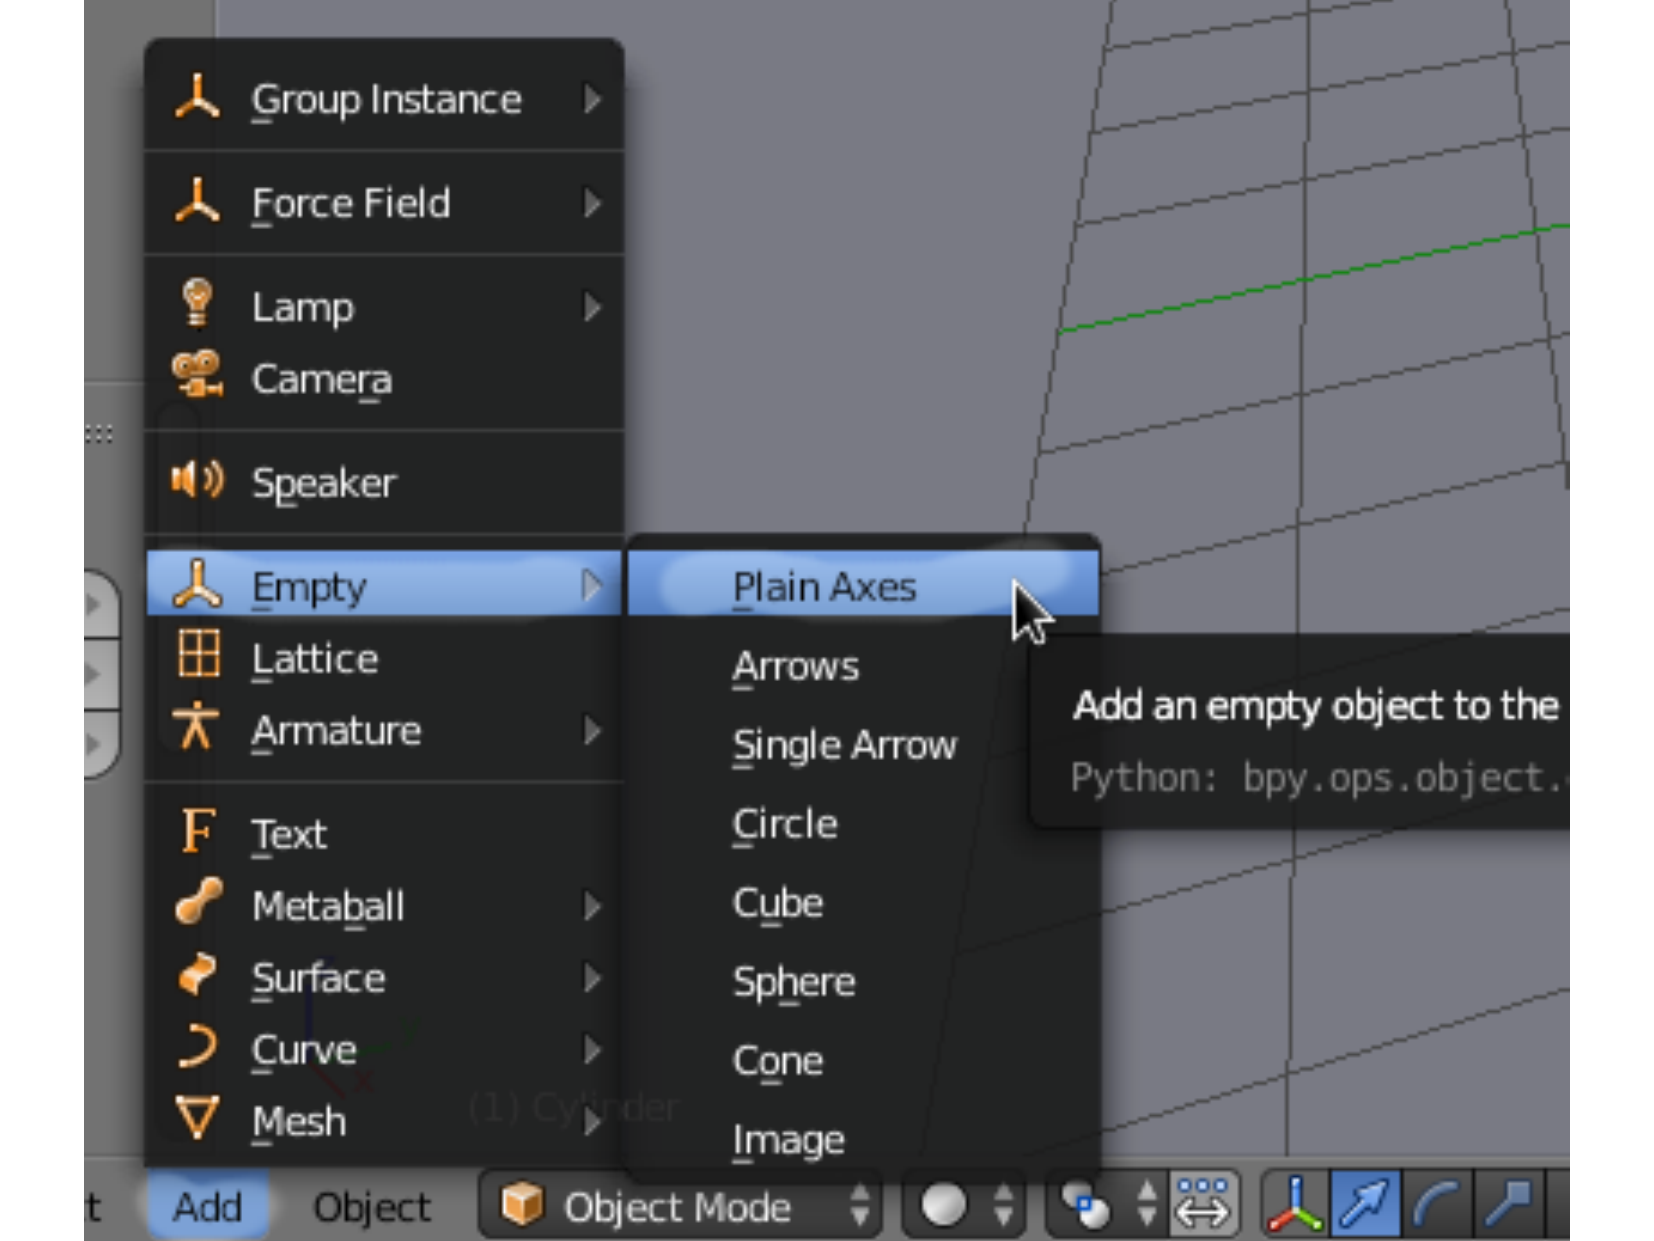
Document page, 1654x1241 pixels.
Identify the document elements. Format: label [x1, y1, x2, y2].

picture [84, 0, 1570, 1241]
